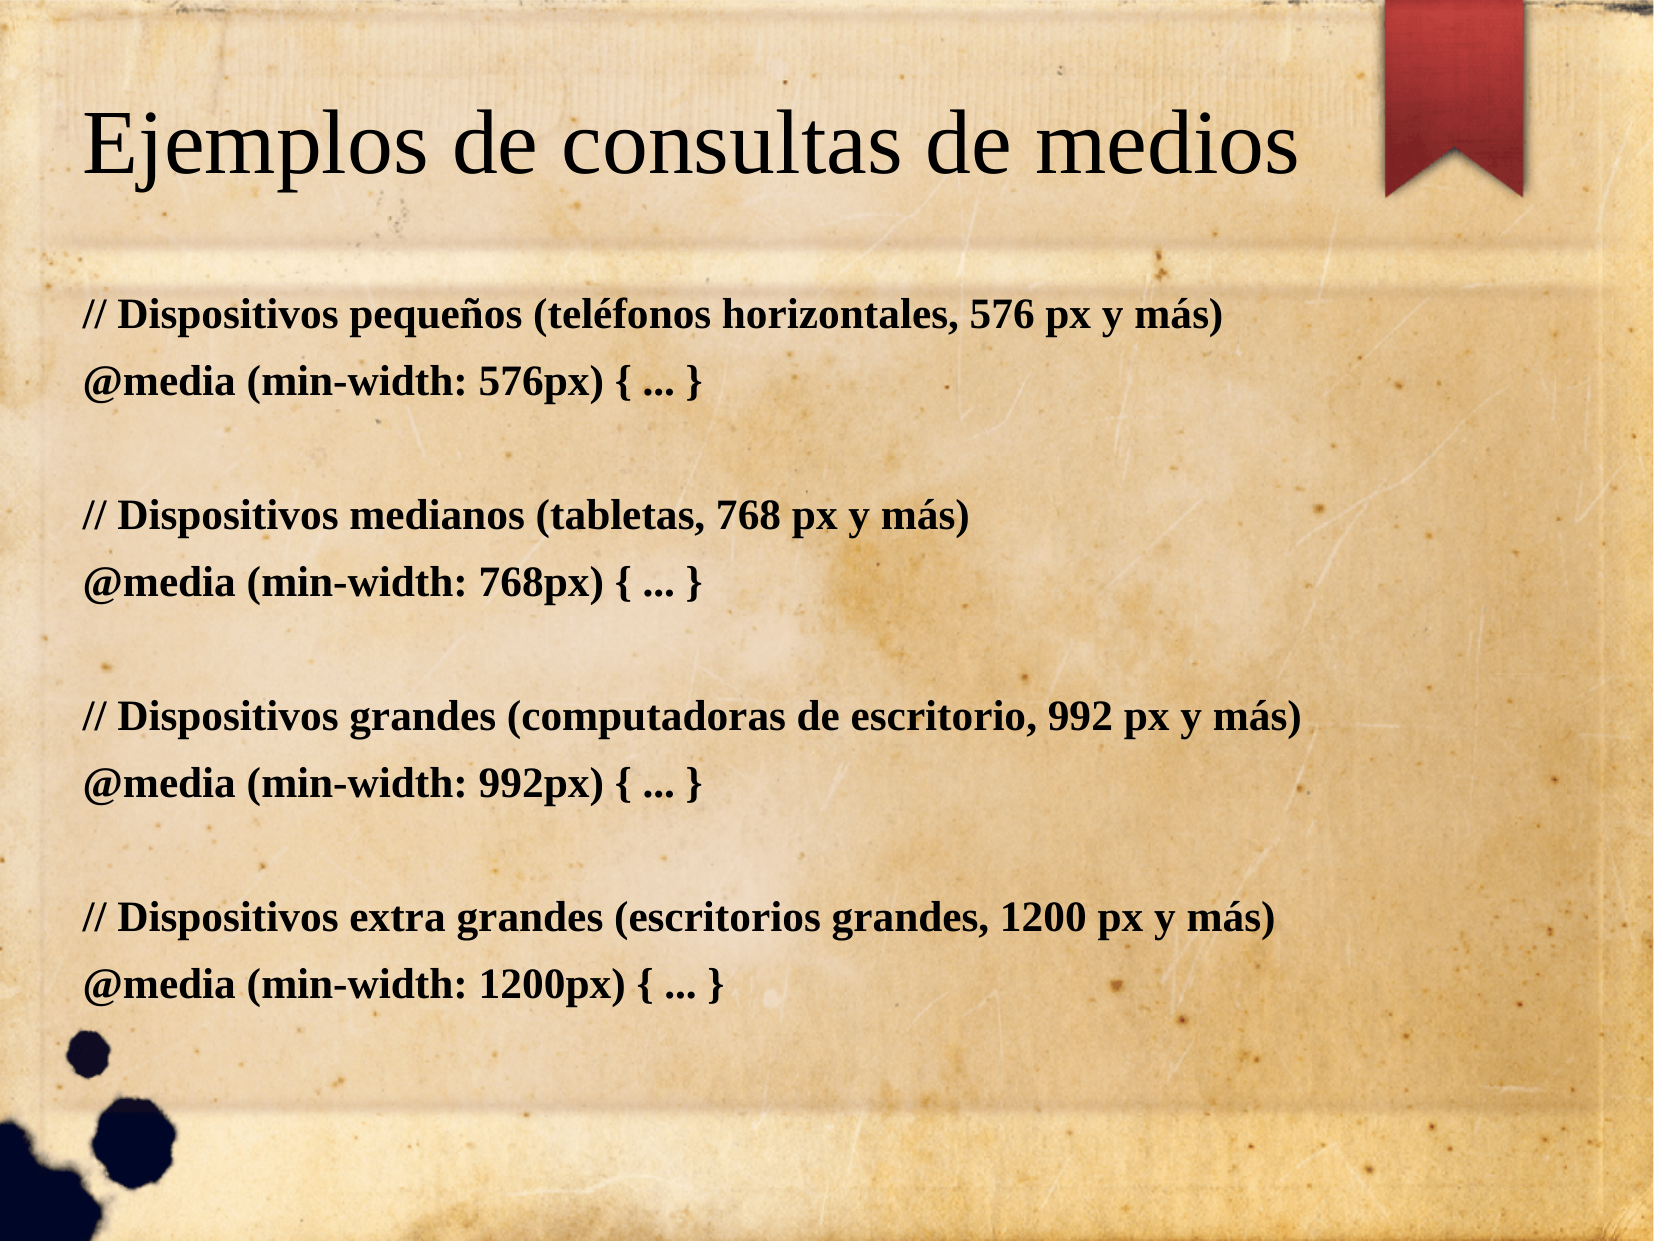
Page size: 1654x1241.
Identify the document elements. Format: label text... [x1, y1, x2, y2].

picture [0, 0, 1654, 1241]
title Ejemplos de consultas de medios [82, 49, 1347, 237]
list // Dispositivos pequeños (teléfonos horizontales, 576 px y más) @media (min-width: 576px) { ... } // Dispositivos medianos (tabletas, 768 px y más) @media (min-width: 768px) { ... } // Dispositivos grandes (computadoras de escritorio, 992 px y más) @media (min-width: 992px) { ... } // Dispositivos extra grandes (escritorios grandes, 1200 px y más) @media (min-width: 1200px) { ... } [82, 290, 1538, 1010]
